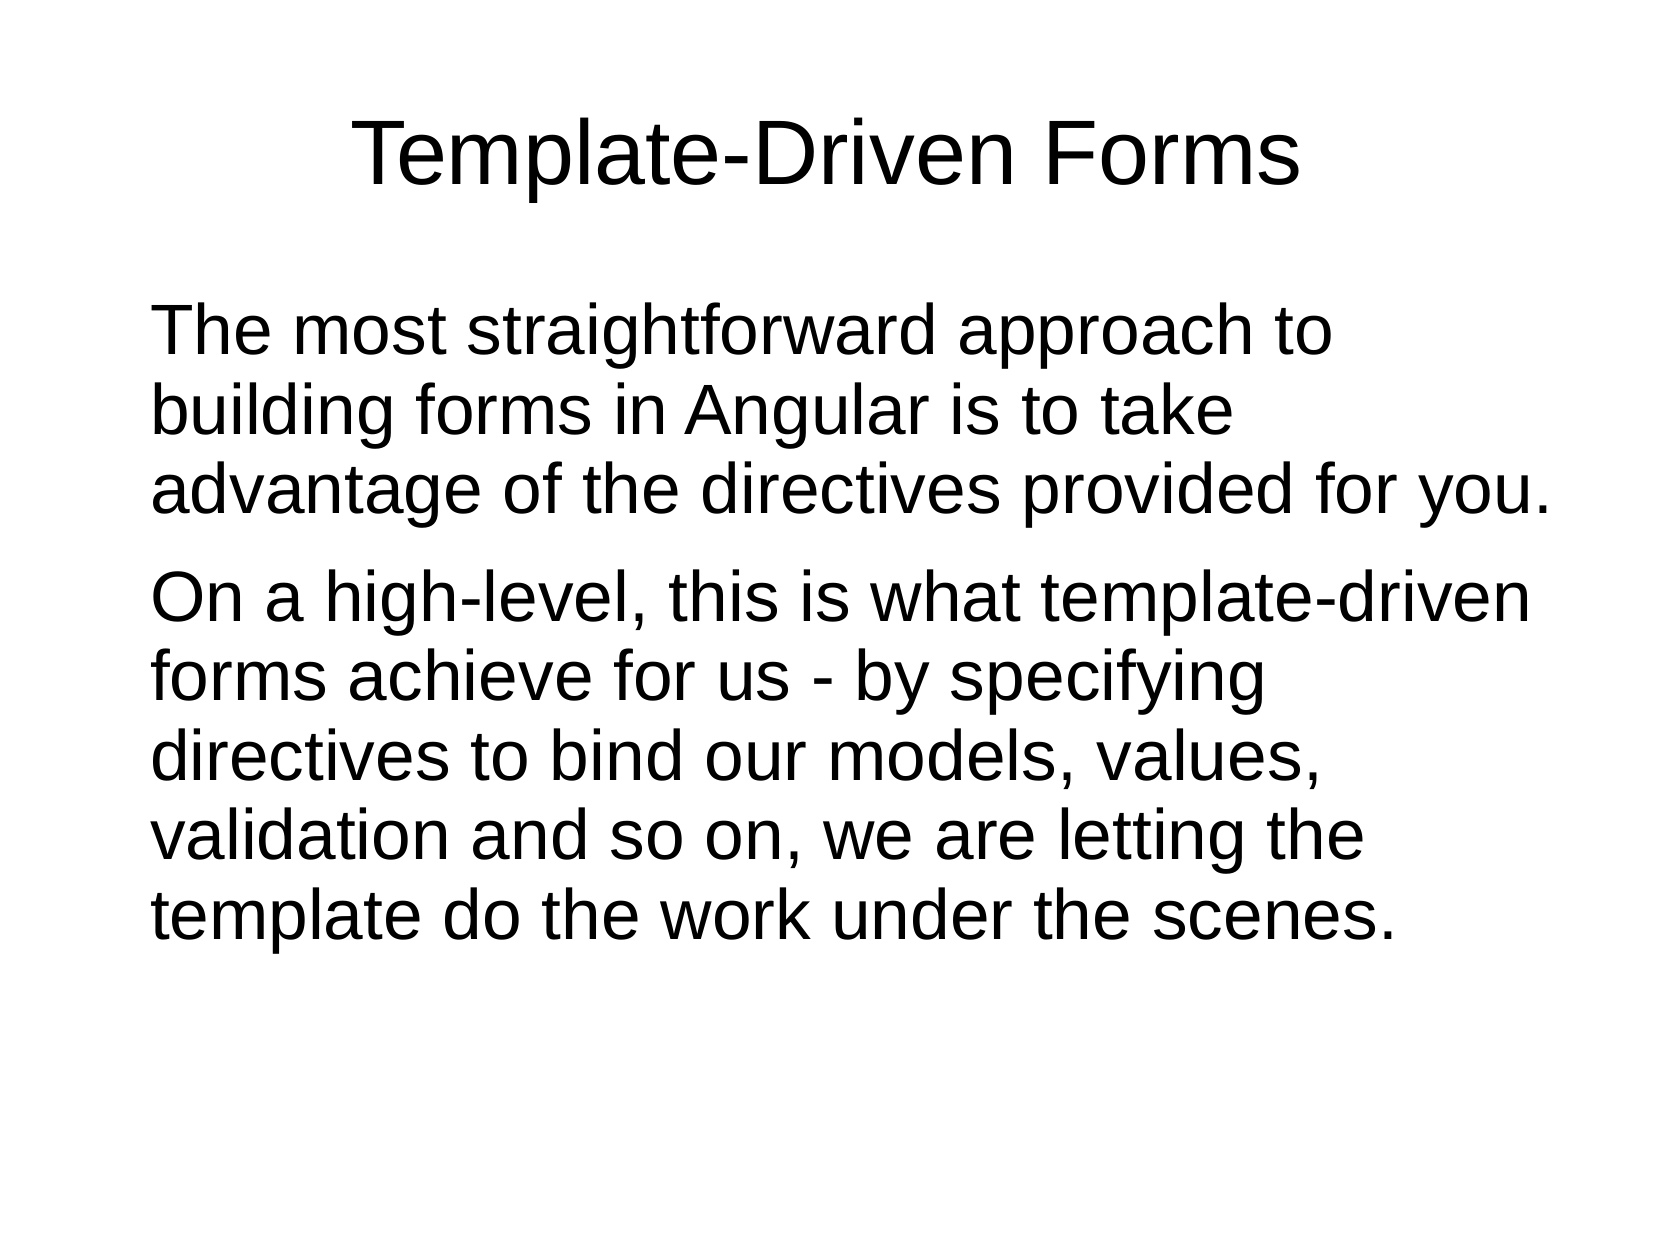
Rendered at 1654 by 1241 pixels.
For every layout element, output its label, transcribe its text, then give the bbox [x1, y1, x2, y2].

title Template-Driven Forms [82, 49, 1571, 257]
list The most straightforward approach to building forms in Angular is to take advantage of the directives provided for you. On a high-level, this is what template-driven forms achieve for us - by specifying directives to bind our models, values, validation and so on, we are letting the template do the work under the scenes. [82, 290, 1571, 1010]
